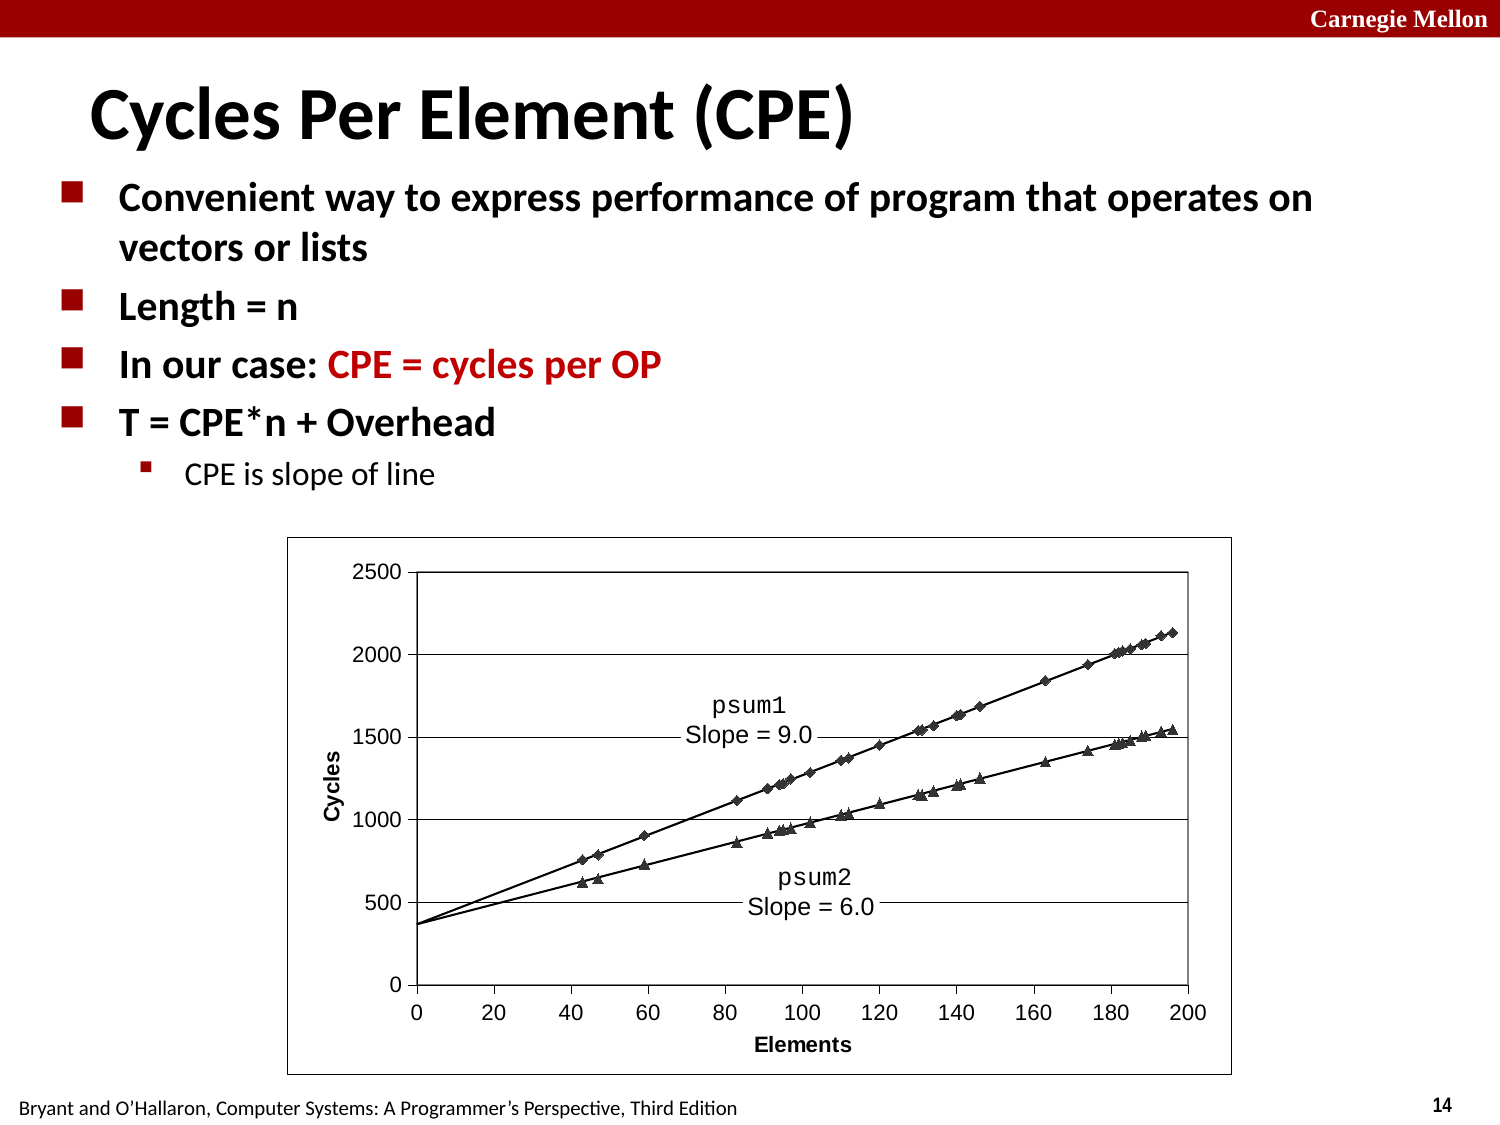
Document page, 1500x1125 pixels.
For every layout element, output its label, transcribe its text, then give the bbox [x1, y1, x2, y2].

chart [287, 537, 1232, 1075]
list Convenient way to express performance of program that operates on vectors or lists Length = n In our case: CPE = cycles per OP T = CPE*n + Overhead CPE is slope of line [47, 162, 1411, 412]
text_box psum2 Slope = 6.0 [742, 857, 880, 921]
title Cycles Per Element (CPE) [75, 62, 1411, 157]
text_box psum1 Slope = 9.0 [680, 683, 818, 749]
